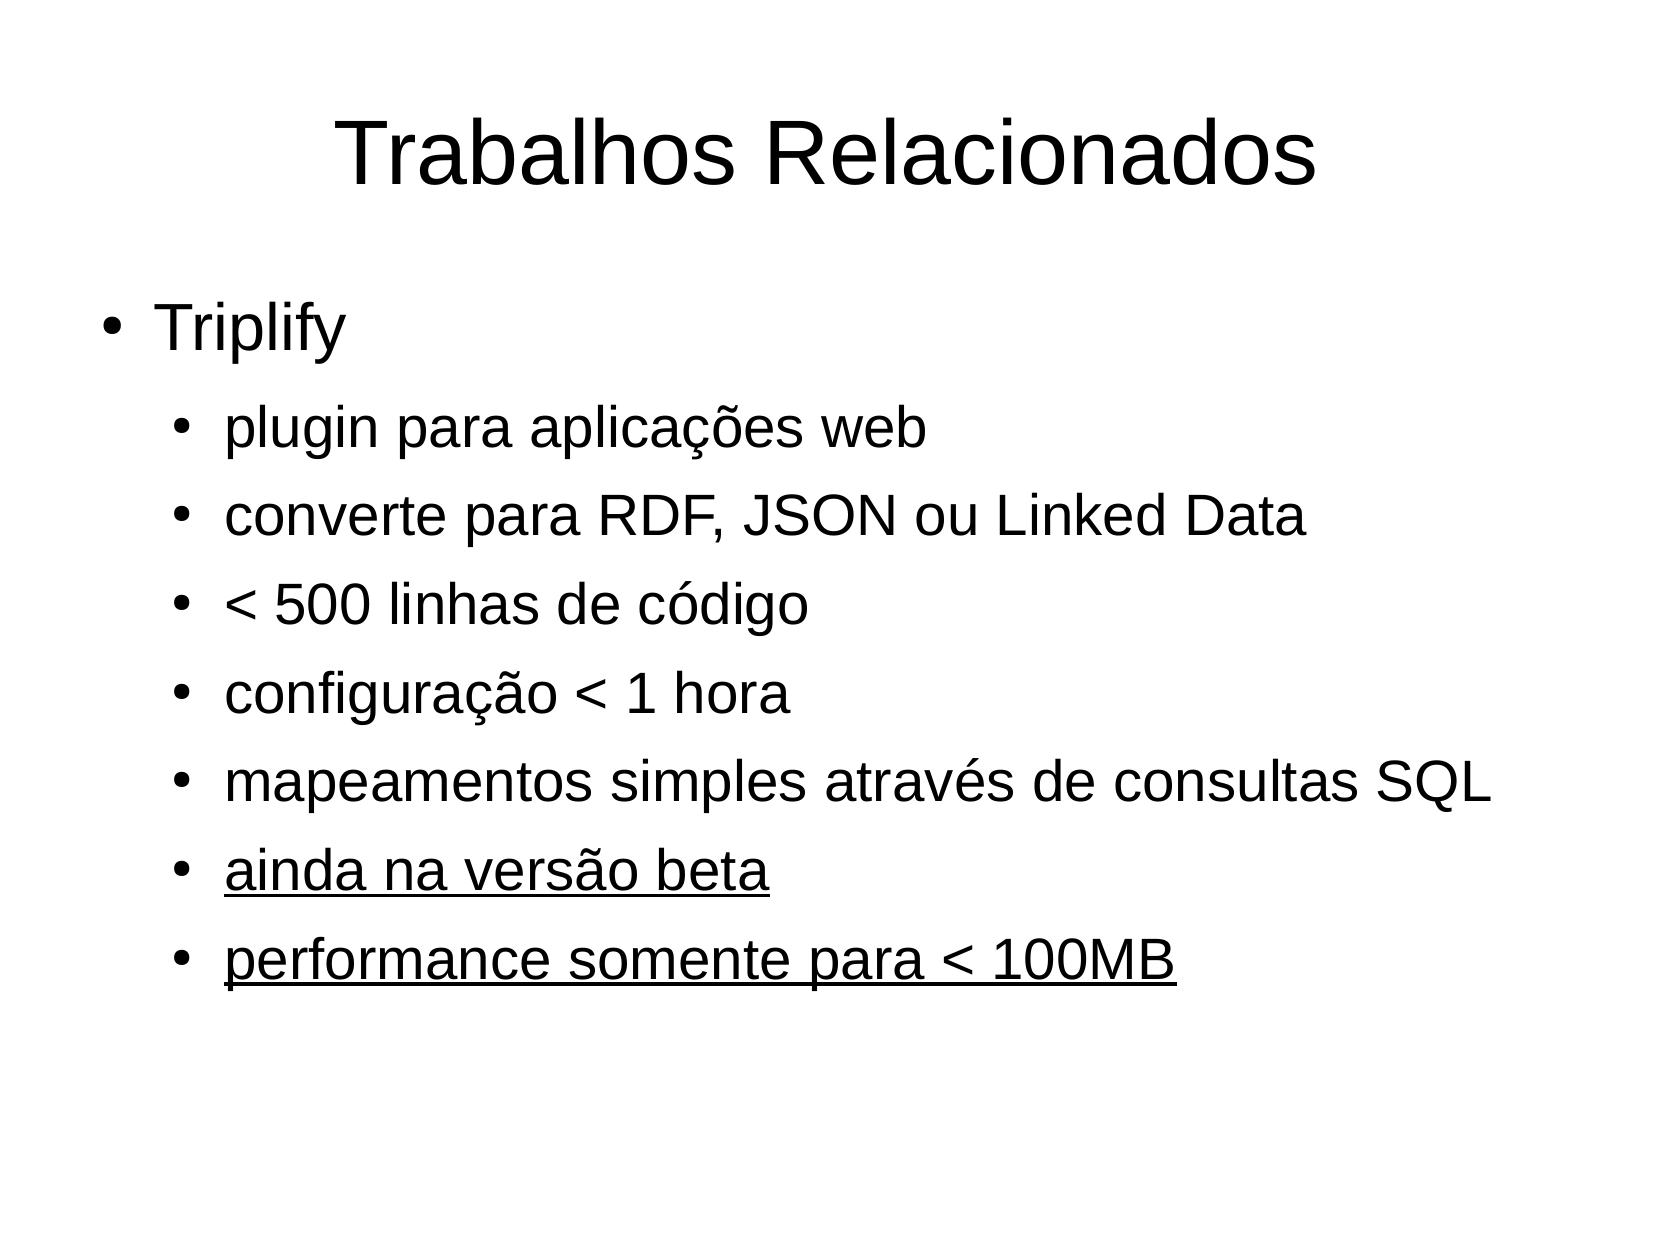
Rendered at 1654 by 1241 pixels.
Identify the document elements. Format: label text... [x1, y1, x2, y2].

title Trabalhos Relacionados [82, 49, 1571, 257]
list Triplify plugin para aplicações web converte para RDF, JSON ou Linked Data < 500 linhas de código configuração < 1 hora mapeamentos simples através de consultas SQL ainda na versão beta performance somente para < 100MB [82, 290, 1571, 1109]
